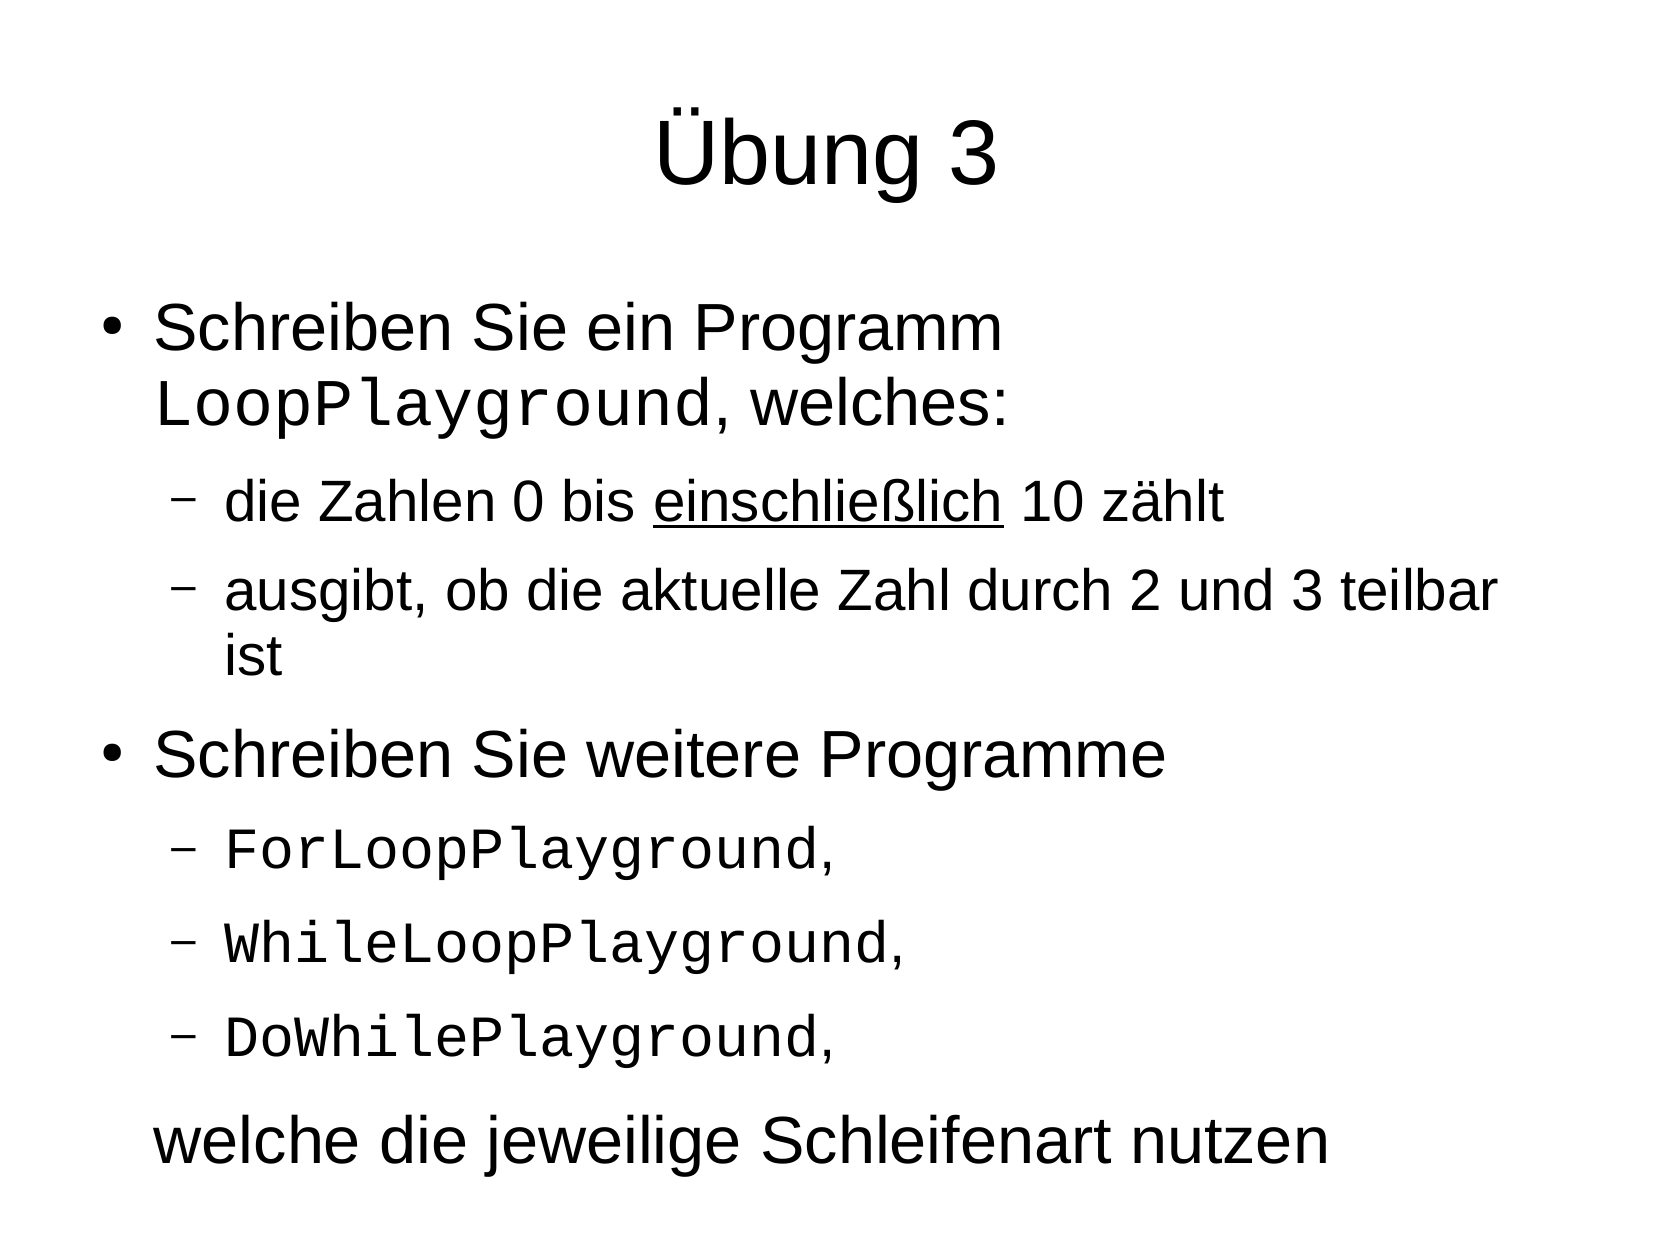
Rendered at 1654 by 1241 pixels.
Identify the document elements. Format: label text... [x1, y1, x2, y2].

list Schreiben Sie ein Programm LoopPlayground, welches: die Zahlen 0 bis einschließlich 10 zählt ausgibt, ob die aktuelle Zahl durch 2 und 3 teilbar ist Schreiben Sie weitere Programme ForLoopPlayground, WhileLoopPlayground, DoWhilePlayground, welche die jeweilige Schleifenart nutzen [82, 290, 1571, 1216]
title Übung 3 [82, 49, 1571, 257]
